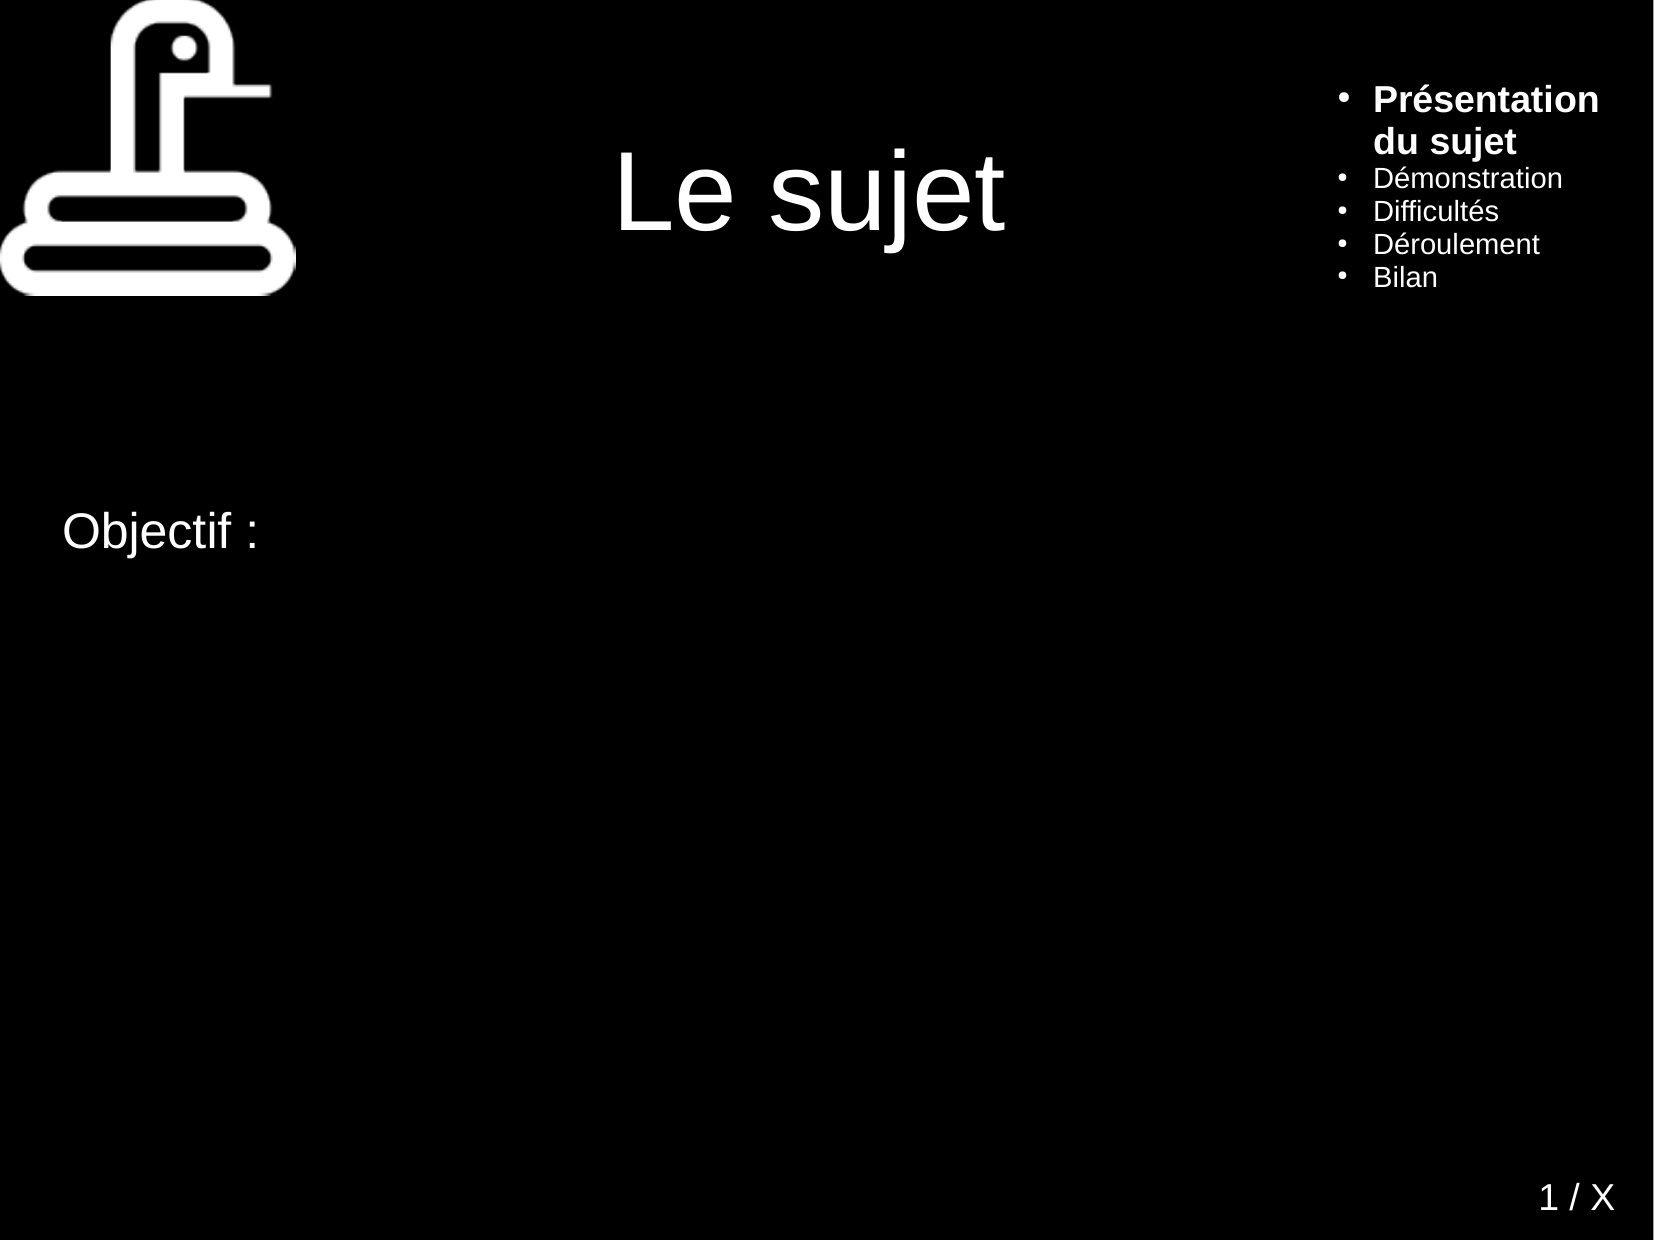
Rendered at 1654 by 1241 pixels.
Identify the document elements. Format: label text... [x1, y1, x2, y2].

text_box Présentation du sujet Démonstration Difficultés Déroulement Bilan [1322, 70, 1654, 301]
text_box 1 / X [1523, 1169, 1654, 1241]
picture [0, 0, 296, 296]
title Le sujet [296, 88, 1322, 296]
text_box Objectif : [47, 496, 308, 579]
